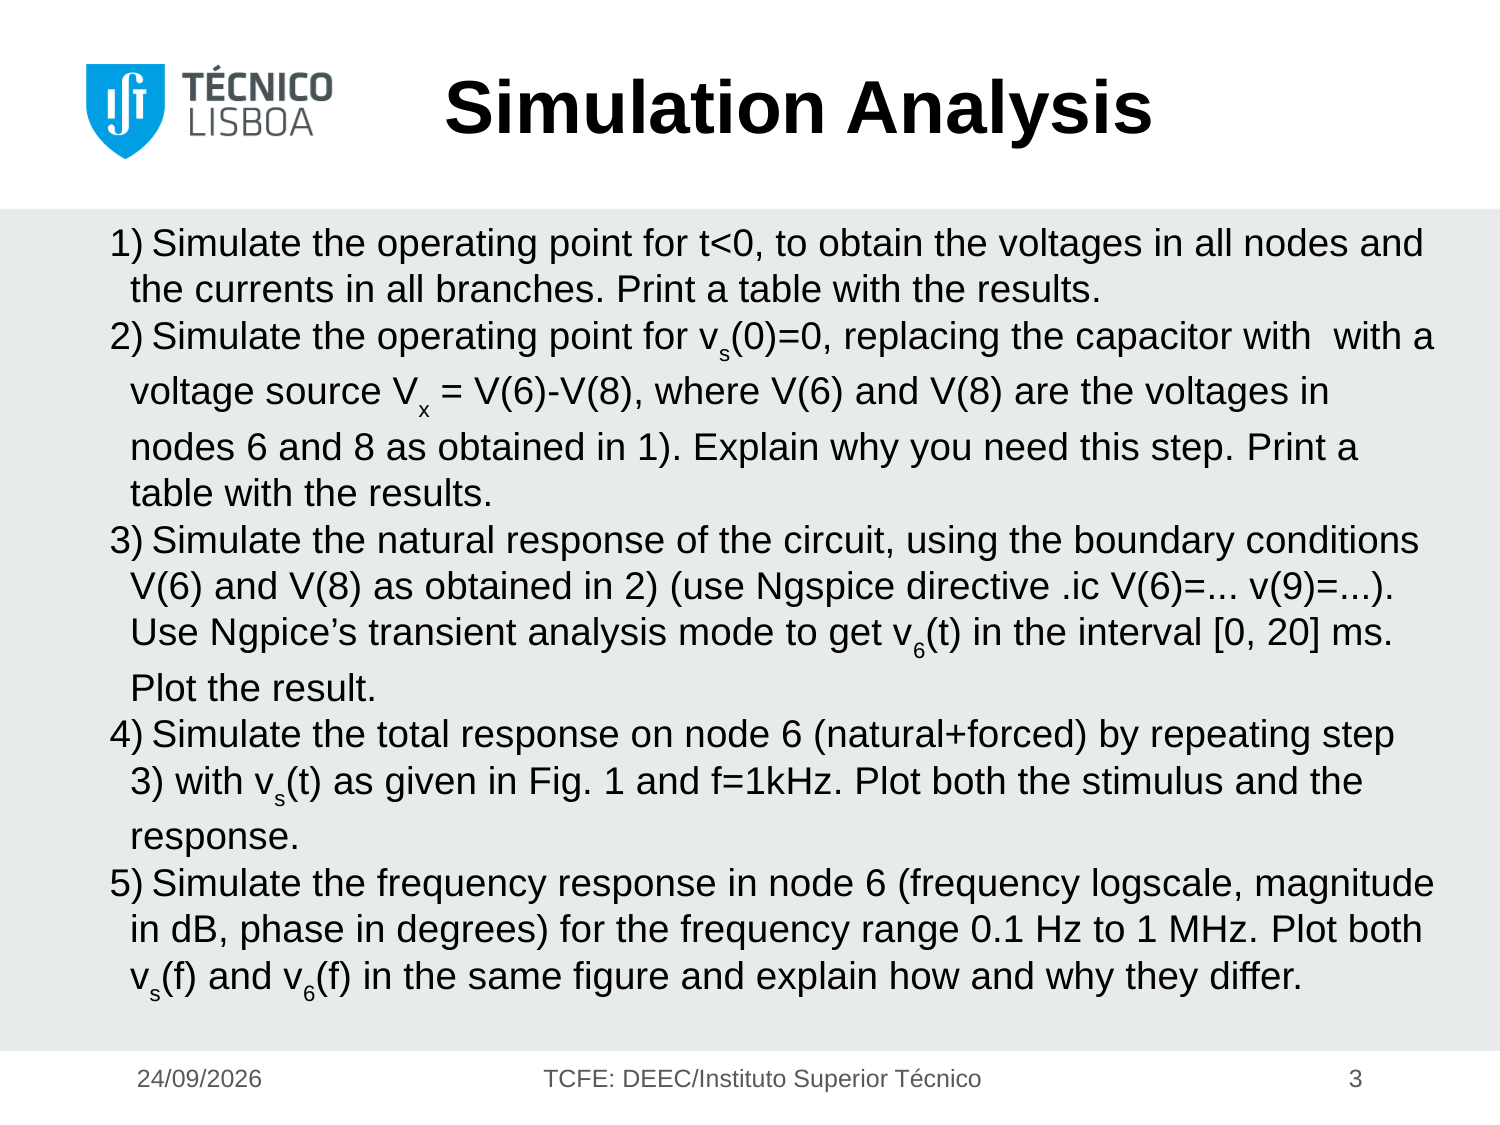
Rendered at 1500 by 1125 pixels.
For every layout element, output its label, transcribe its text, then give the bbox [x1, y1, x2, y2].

list Simulate the operating point for t<0, to obtain the voltages in all nodes and the currents in all branches. Print a table with the results. Simulate the operating point for vs(0)=0, replacing the capacitor with with a voltage source Vx = V(6)-V(8), where V(6) and V(8) are the voltages in nodes 6 and 8 as obtained in 1). Explain why you need this step. Print a table with the results. Simulate the natural response of the circuit, using the boundary conditions V(6) and V(8) as obtained in 2) (use Ngspice directive .ic V(6)=... v(9)=...). Use Ngpice’s transient analysis mode to get v6(t) in the interval [0, 20] ms. Plot the result. Simulate the total response on node 6 (natural+forced) by repeating step 3) with vs(t) as given in Fig. 1 and f=1kHz. Plot both the stimulus and the response. Simulate the frequency response in node 6 (frequency logscale, magnitude in dB, phase in degrees) for the frequency range 0.1 Hz to 1 MHz. Plot both vs(f) and v6(f) in the same figure and explain how and why they differ. [94, 210, 1455, 1054]
title Simulation Analysis [430, 32, 1461, 176]
picture [0, 0, 1500, 1125]
